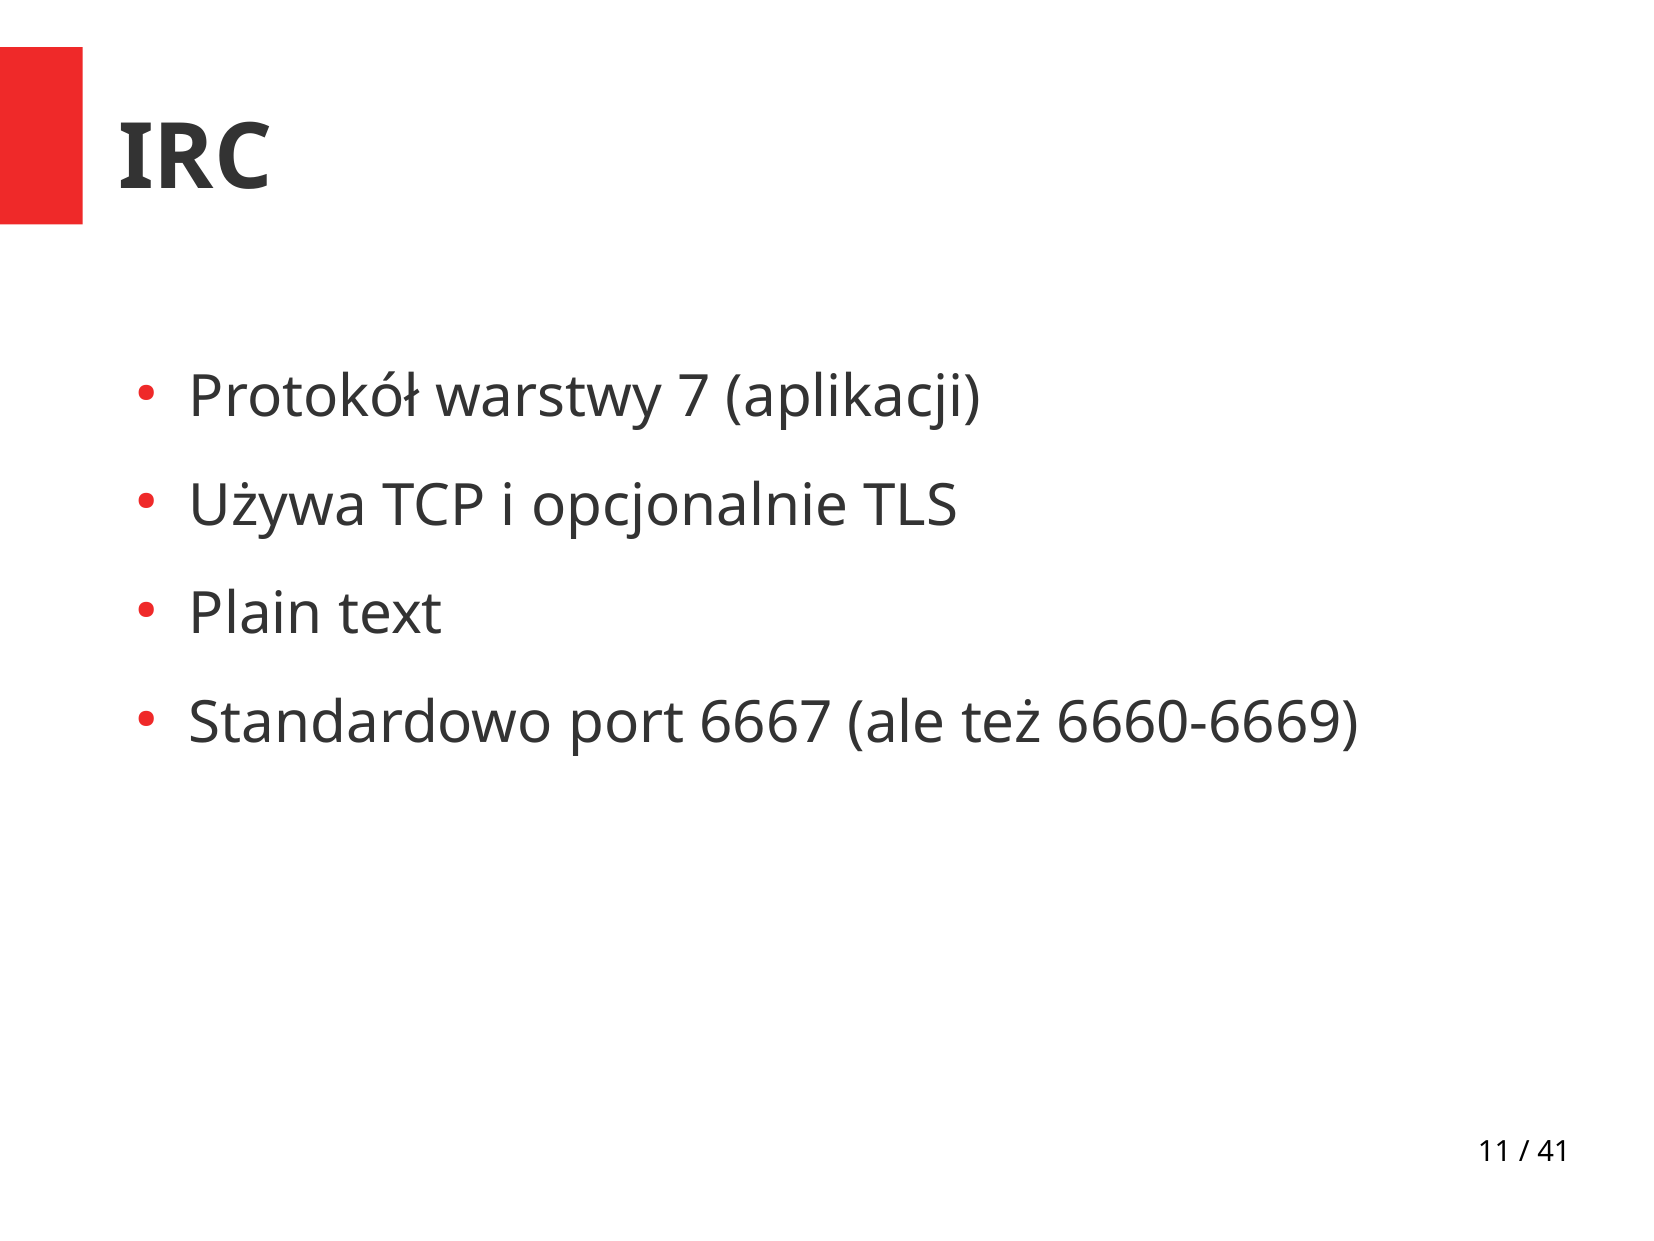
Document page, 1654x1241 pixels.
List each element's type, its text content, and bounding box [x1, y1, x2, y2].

title IRC [118, 49, 1571, 257]
list Protokół warstwy 7 (aplikacji) Używa TCP i opcjonalnie TLS Plain text Standardowo port 6667 (ale też 6660-6669) [118, 354, 1536, 1074]
